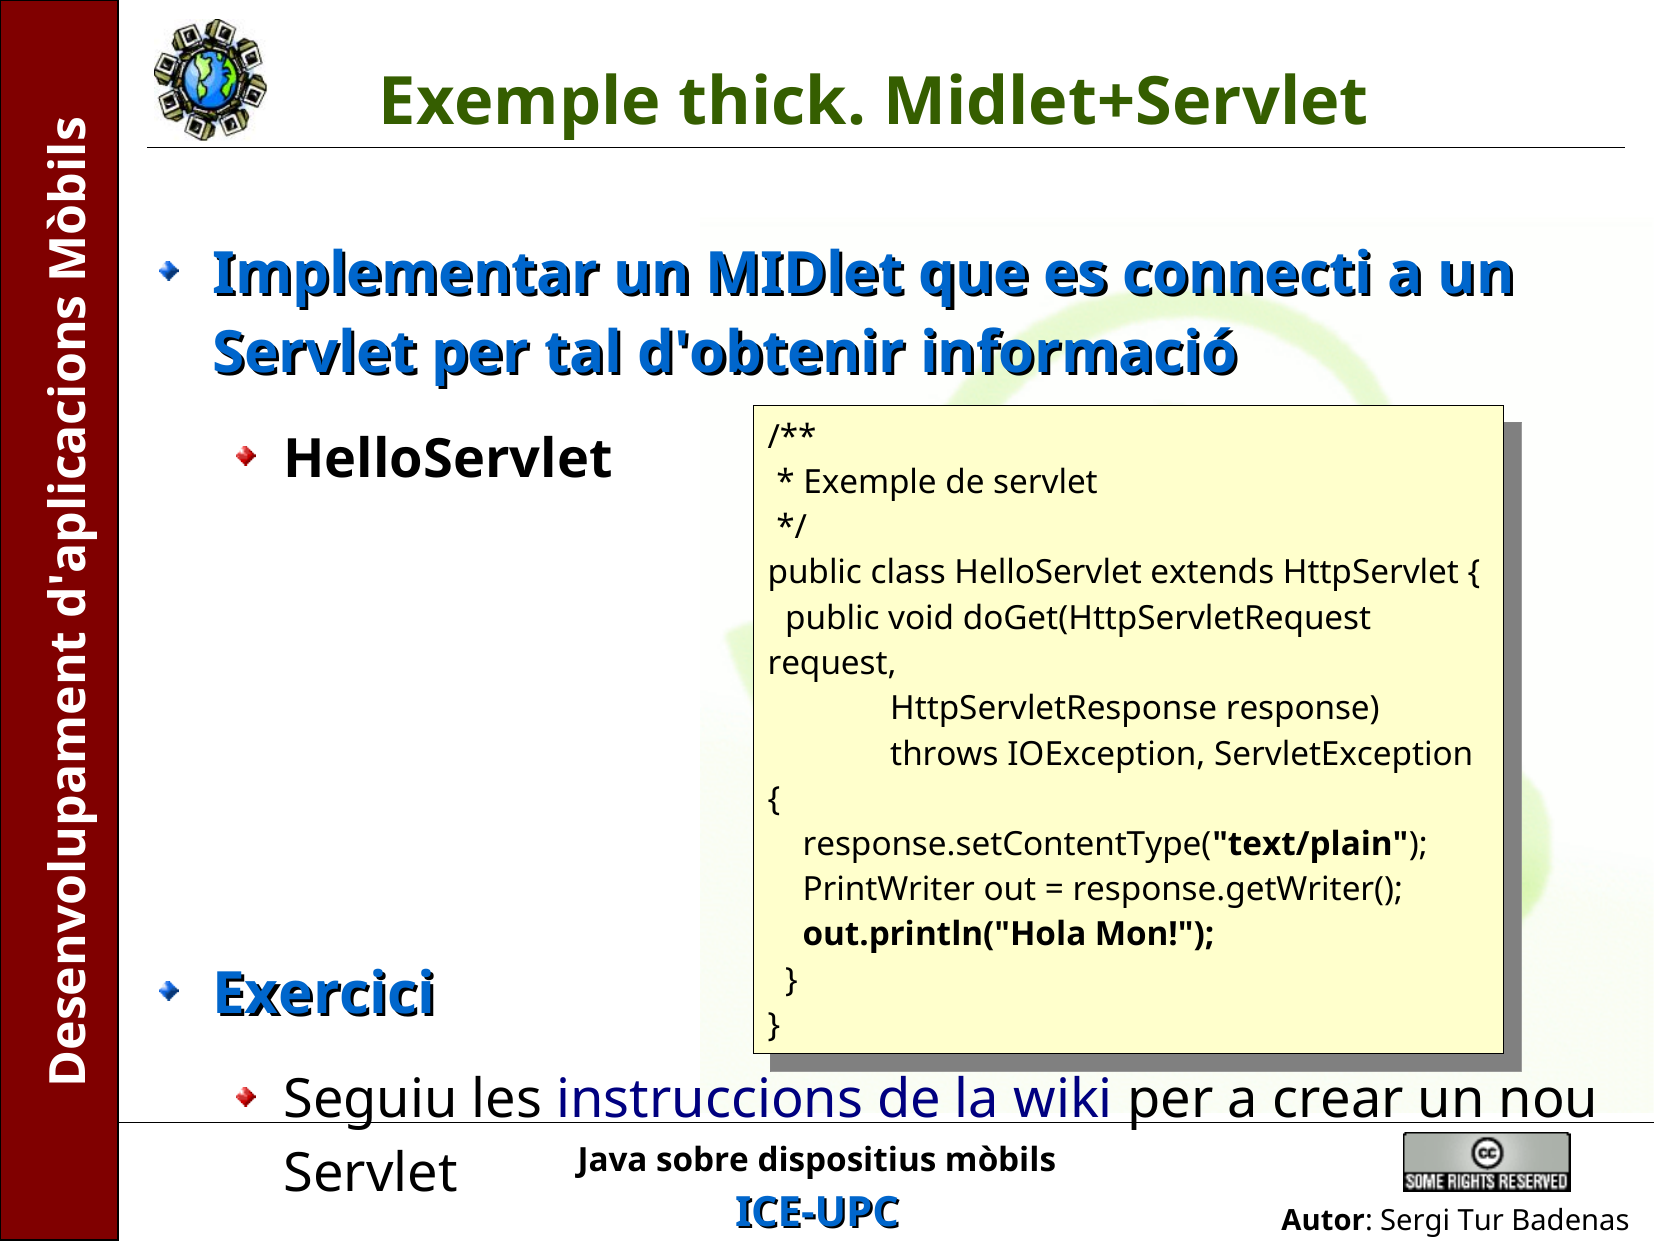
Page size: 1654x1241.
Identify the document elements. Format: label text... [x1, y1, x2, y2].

picture [700, 217, 1654, 1113]
list Implementar un MIDlet que es connecti a un Servlet per tal d'obtenir informació HelloServlet Exercici Seguiu les instruccions de la wiki per a crear un nou Servlet [141, 231, 1630, 1117]
title Exemple thick. Midlet+Servlet [129, 56, 1619, 141]
picture [154, 19, 268, 56]
picture [1403, 1132, 1571, 1192]
text_box /** * Exemple de servlet */ public class HelloServlet extends HttpServlet { public void doGet(HttpServletRequest request, HttpServletResponse response) throws IOException, ServletException { response.setContentType("text/plain"); PrintWriter out = response.getWriter(); out.println("Hola Mon!"); } } [753, 405, 1504, 903]
